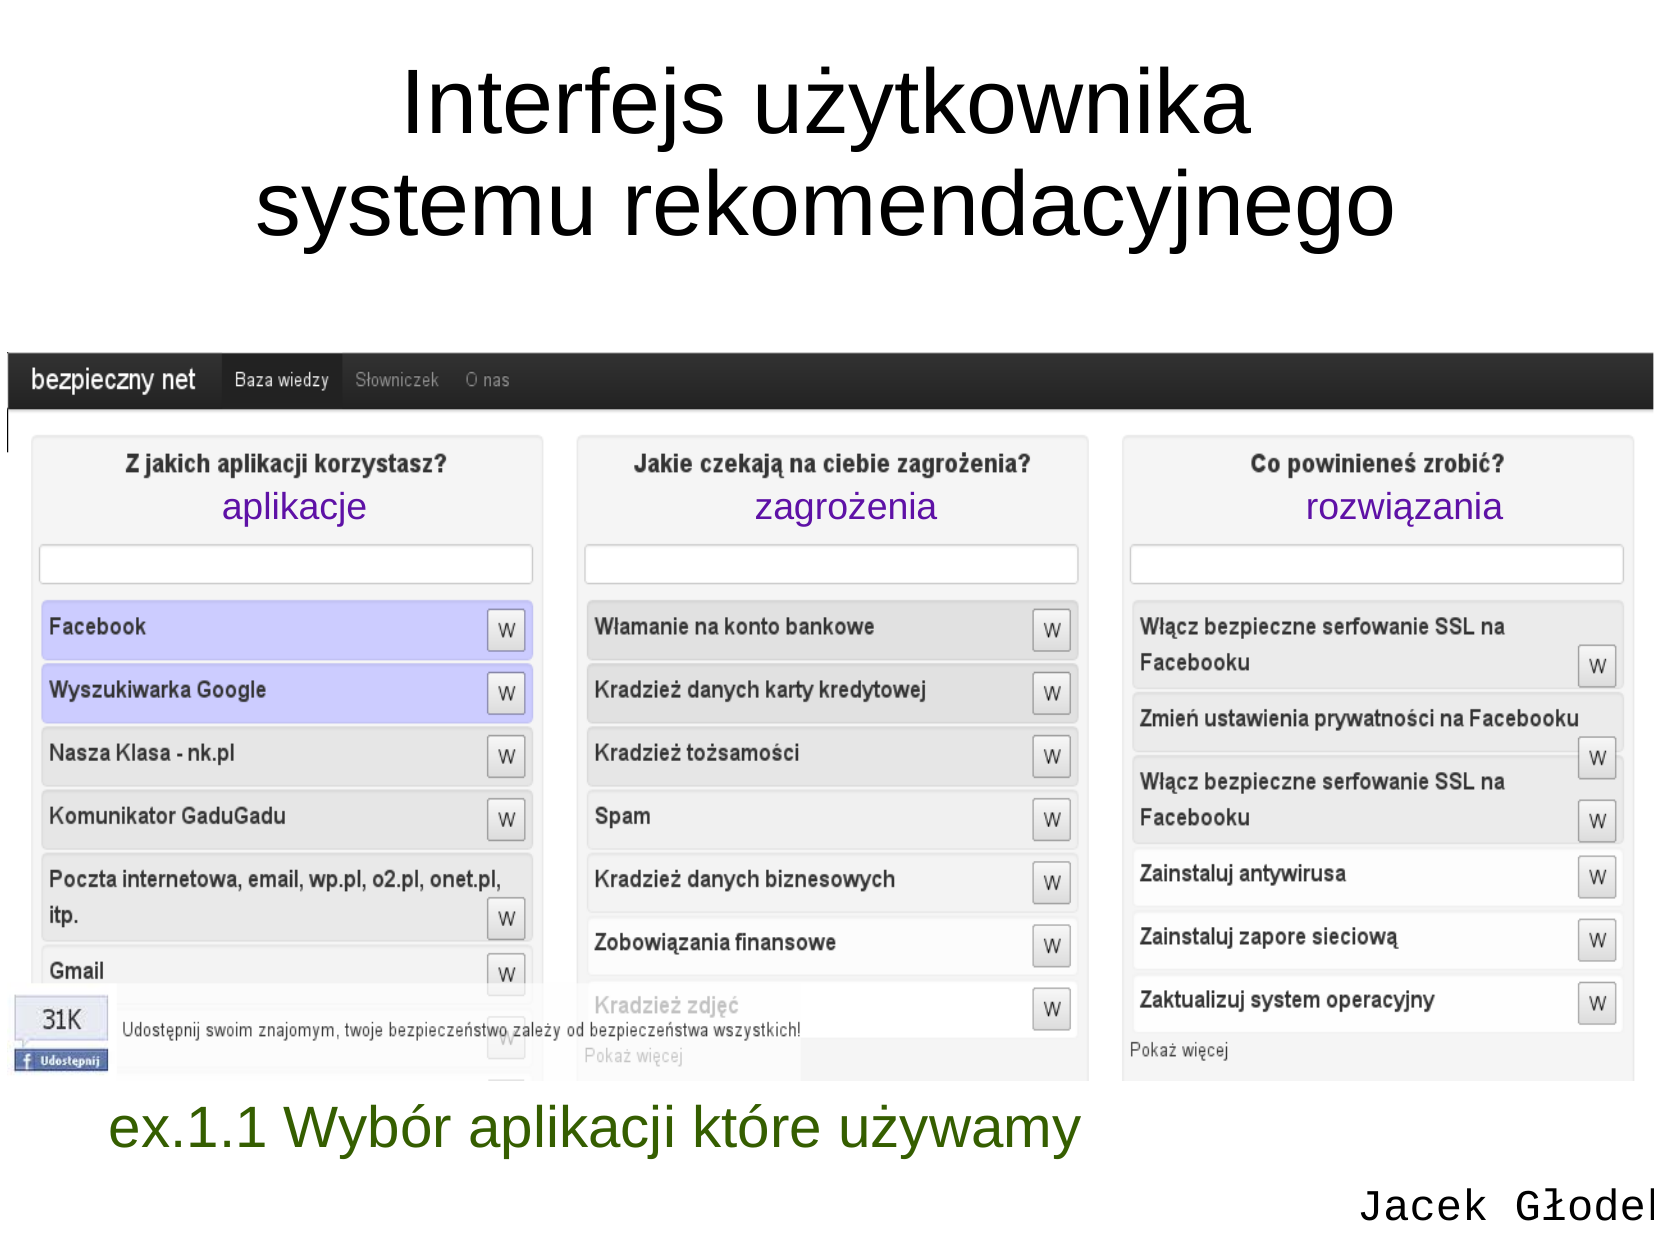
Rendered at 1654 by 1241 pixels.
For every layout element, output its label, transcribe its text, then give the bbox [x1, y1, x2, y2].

picture [7, 352, 1654, 1081]
text_box aplikacje [207, 478, 389, 545]
text_box rozwiązania [1291, 478, 1526, 545]
text_box ex.1.1 Wybór aplikacji które używamy [94, 1087, 1134, 1181]
text_box Jacek Głodek [1342, 1176, 1654, 1241]
text_box zagrożenia [739, 478, 961, 545]
title Interfejs użytkownika systemu rekomendacyjnego [82, 49, 1571, 257]
